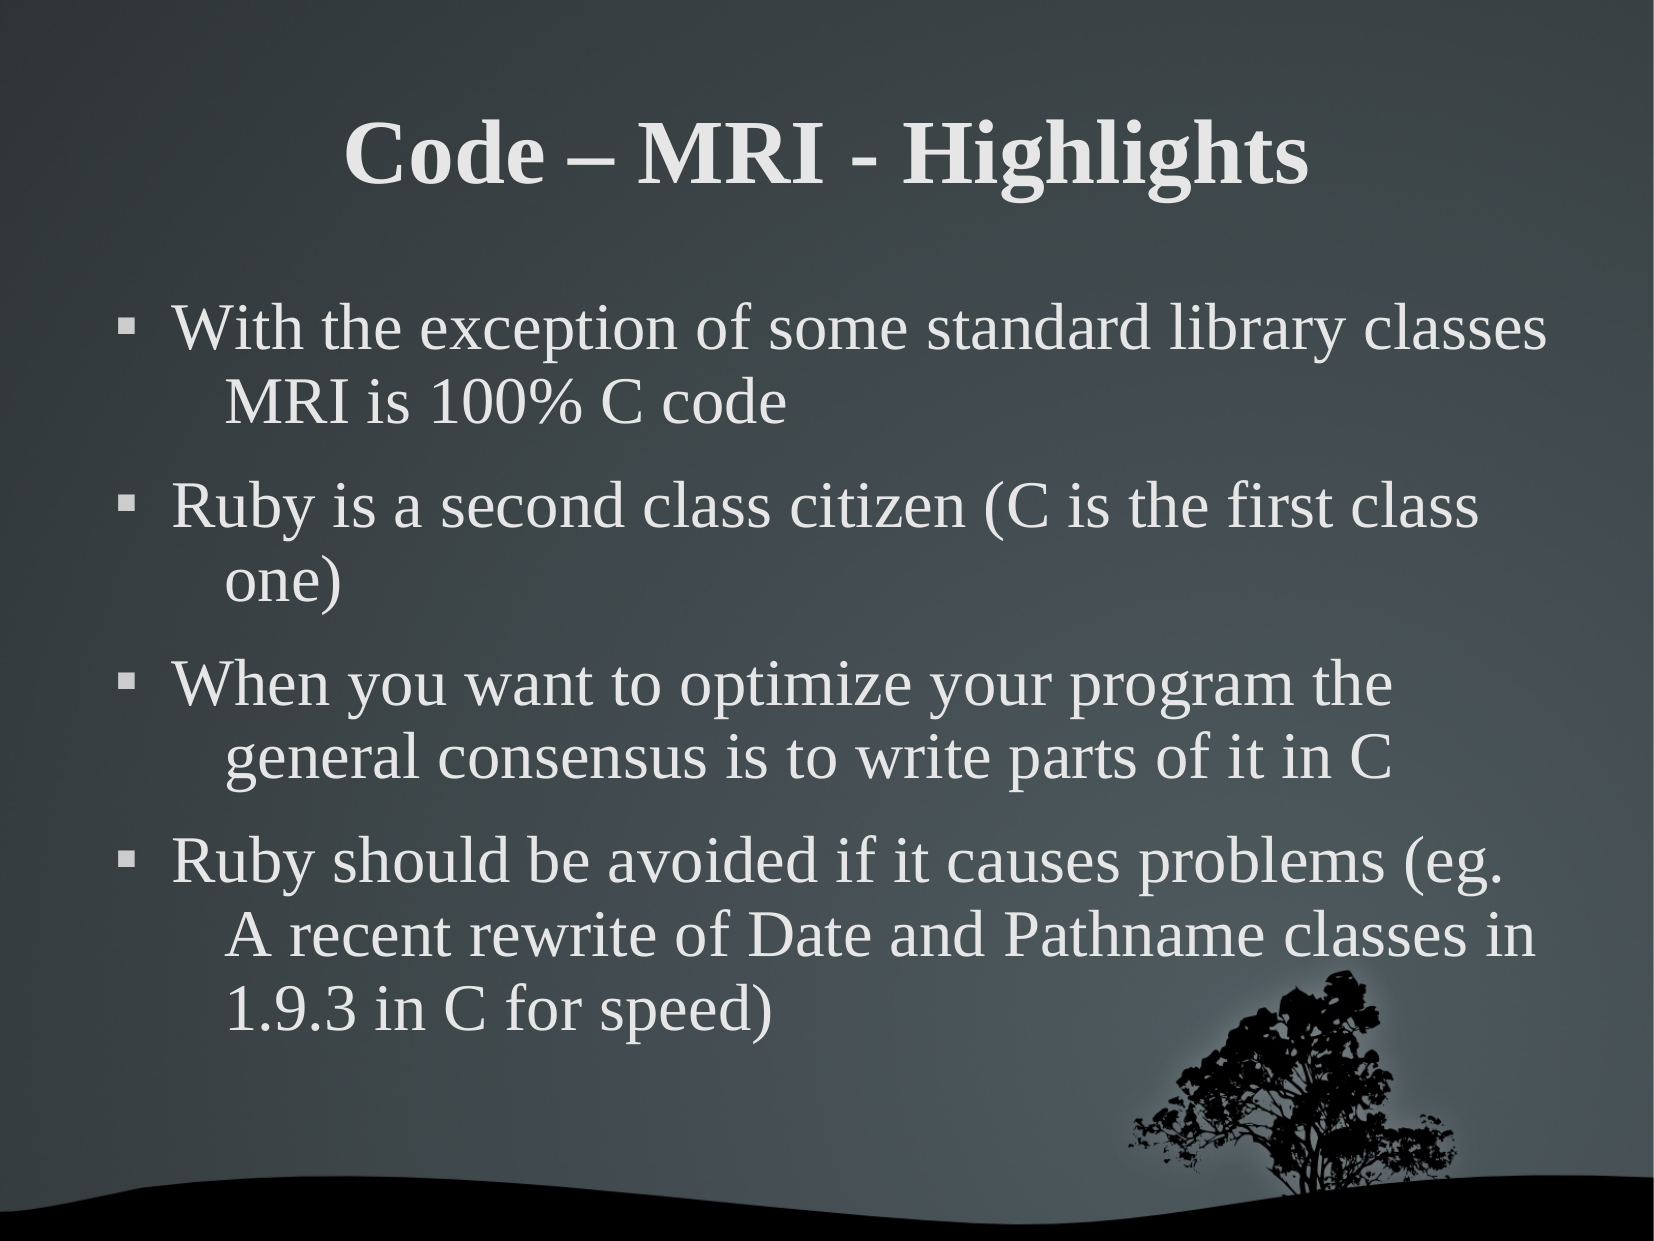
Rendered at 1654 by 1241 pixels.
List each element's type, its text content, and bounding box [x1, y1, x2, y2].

picture [0, 0, 1654, 1241]
title Code – MRI - Highlights [82, 56, 1571, 250]
list With the exception of some standard library classes MRI is 100% C code Ruby is a second class citizen (C is the first class one) When you want to optimize your program the general consensus is to write parts of it in C Ruby should be avoided if it causes problems (eg. A recent rewrite of Date and Pathname classes in 1.9.3 in C for speed) [82, 290, 1571, 1106]
